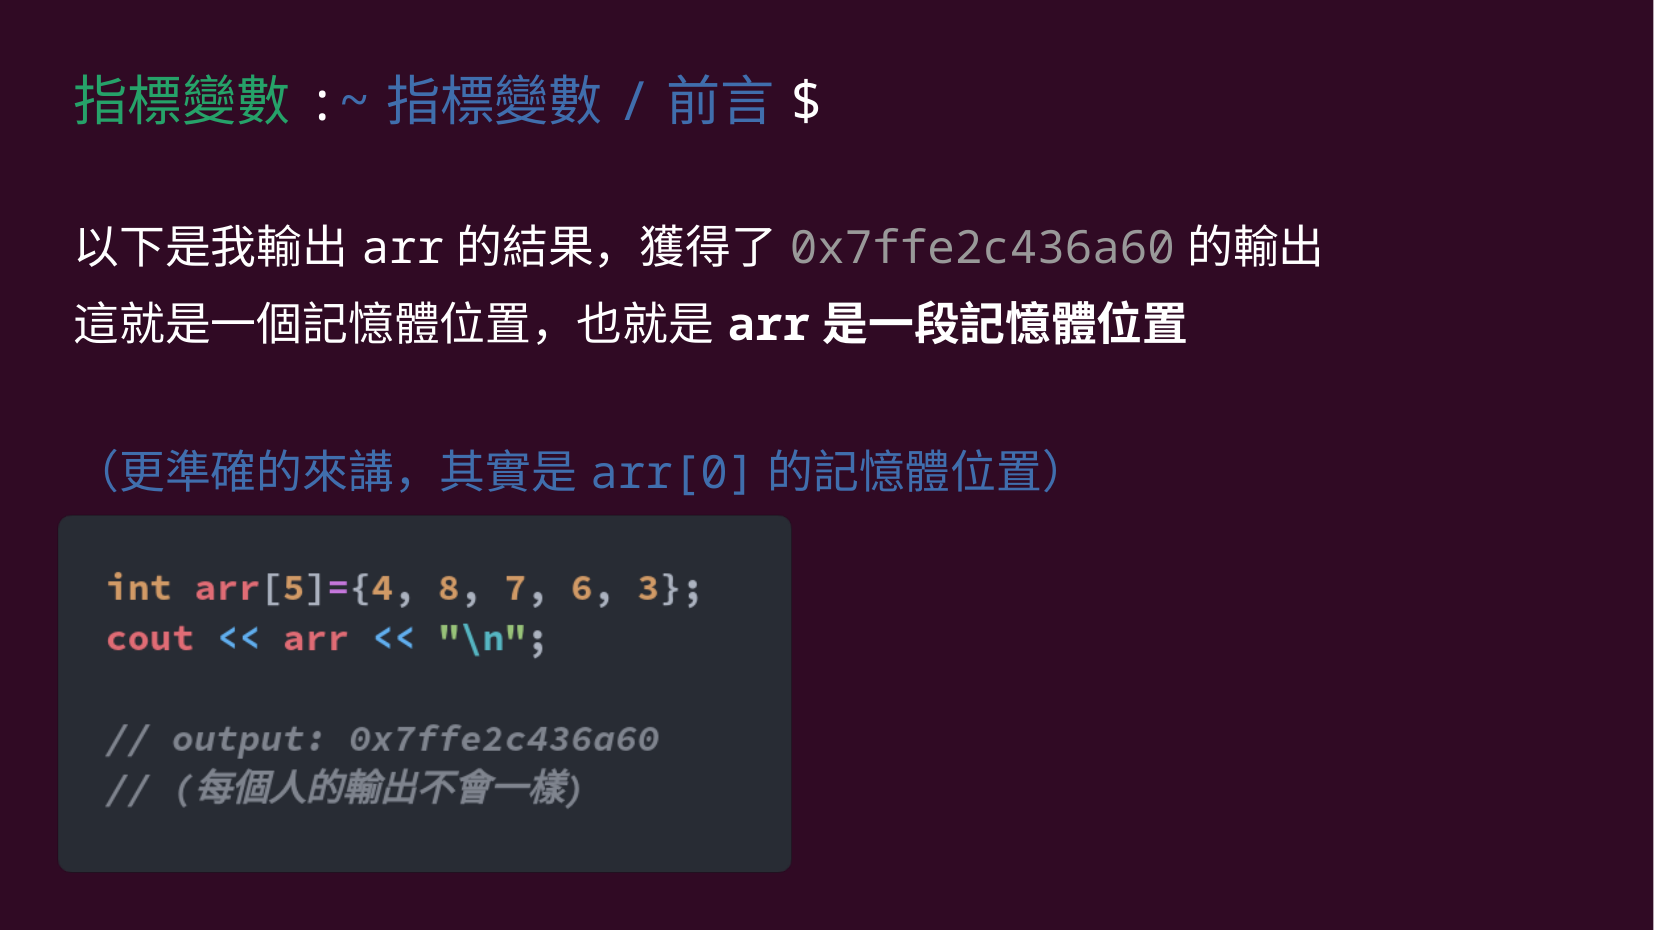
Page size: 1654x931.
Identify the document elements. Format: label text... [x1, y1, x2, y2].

text_box 以下是我輸出arr的結果，獲得了0x7ffe2c436a60的輸出 這就是一個記憶體位置，也就是arr是一段記憶體位置 （更準確的來講，其實是arr[0]的記憶體位置） [59, 193, 1613, 672]
text_box 指標變數:~指標變數/前言$ [59, 55, 1201, 139]
picture [0, 457, 850, 931]
